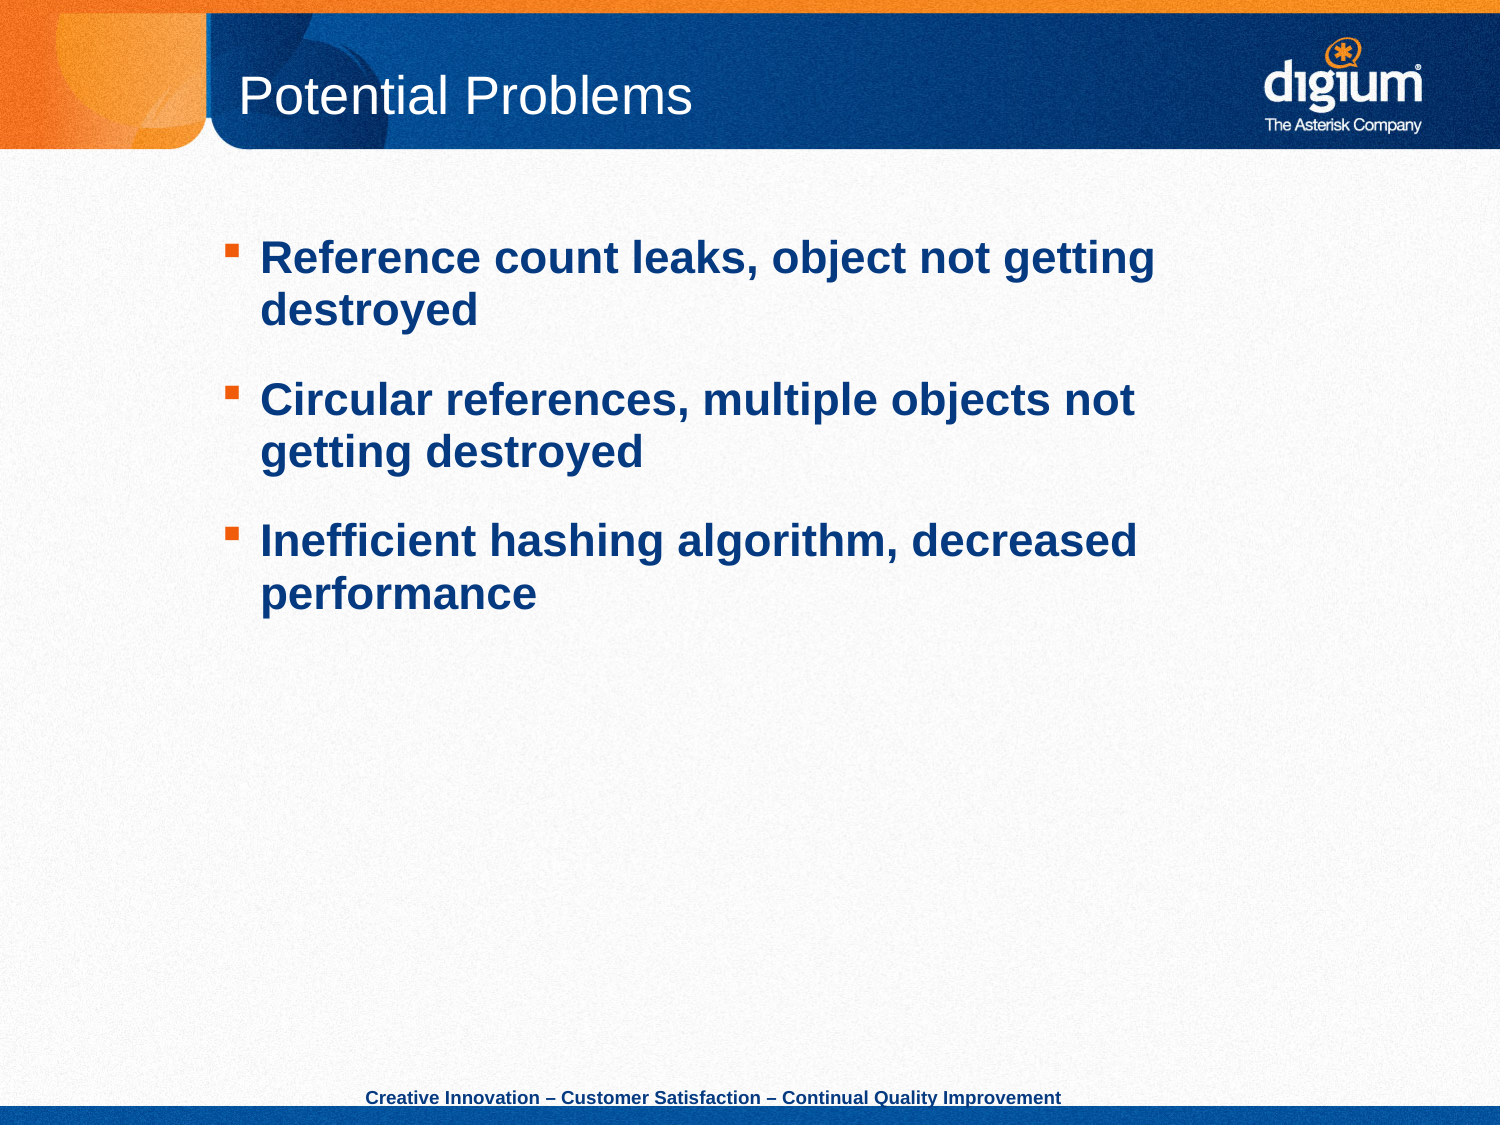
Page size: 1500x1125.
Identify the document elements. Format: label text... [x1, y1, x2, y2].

title Potential Problems [238, 27, 1243, 127]
picture [0, 0, 1500, 1125]
list Reference count leaks, object not getting destroyed Circular references, multiple objects not getting destroyed Inefficient hashing algorithm, decreased performance [206, 224, 1301, 967]
